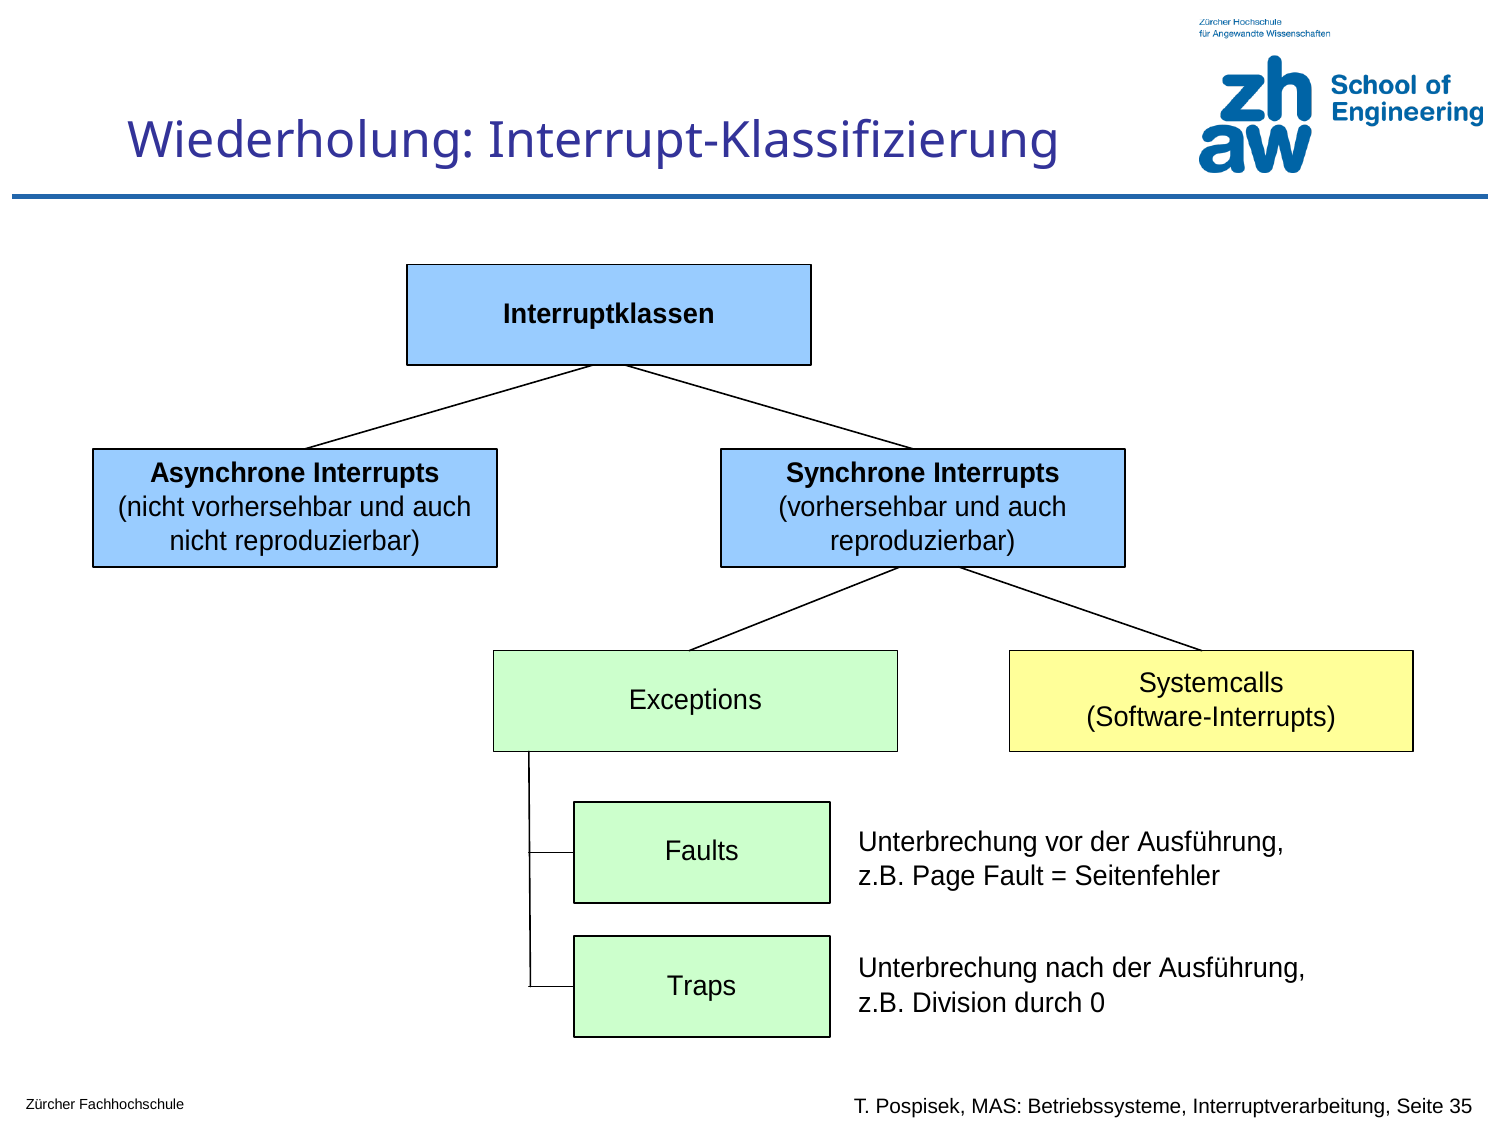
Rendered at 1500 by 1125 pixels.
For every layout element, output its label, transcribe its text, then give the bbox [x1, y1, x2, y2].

picture [89, 259, 1418, 1040]
picture [1199, 19, 1483, 173]
title Wiederholung: Interrupt-Klassifizierung [112, 50, 1391, 175]
